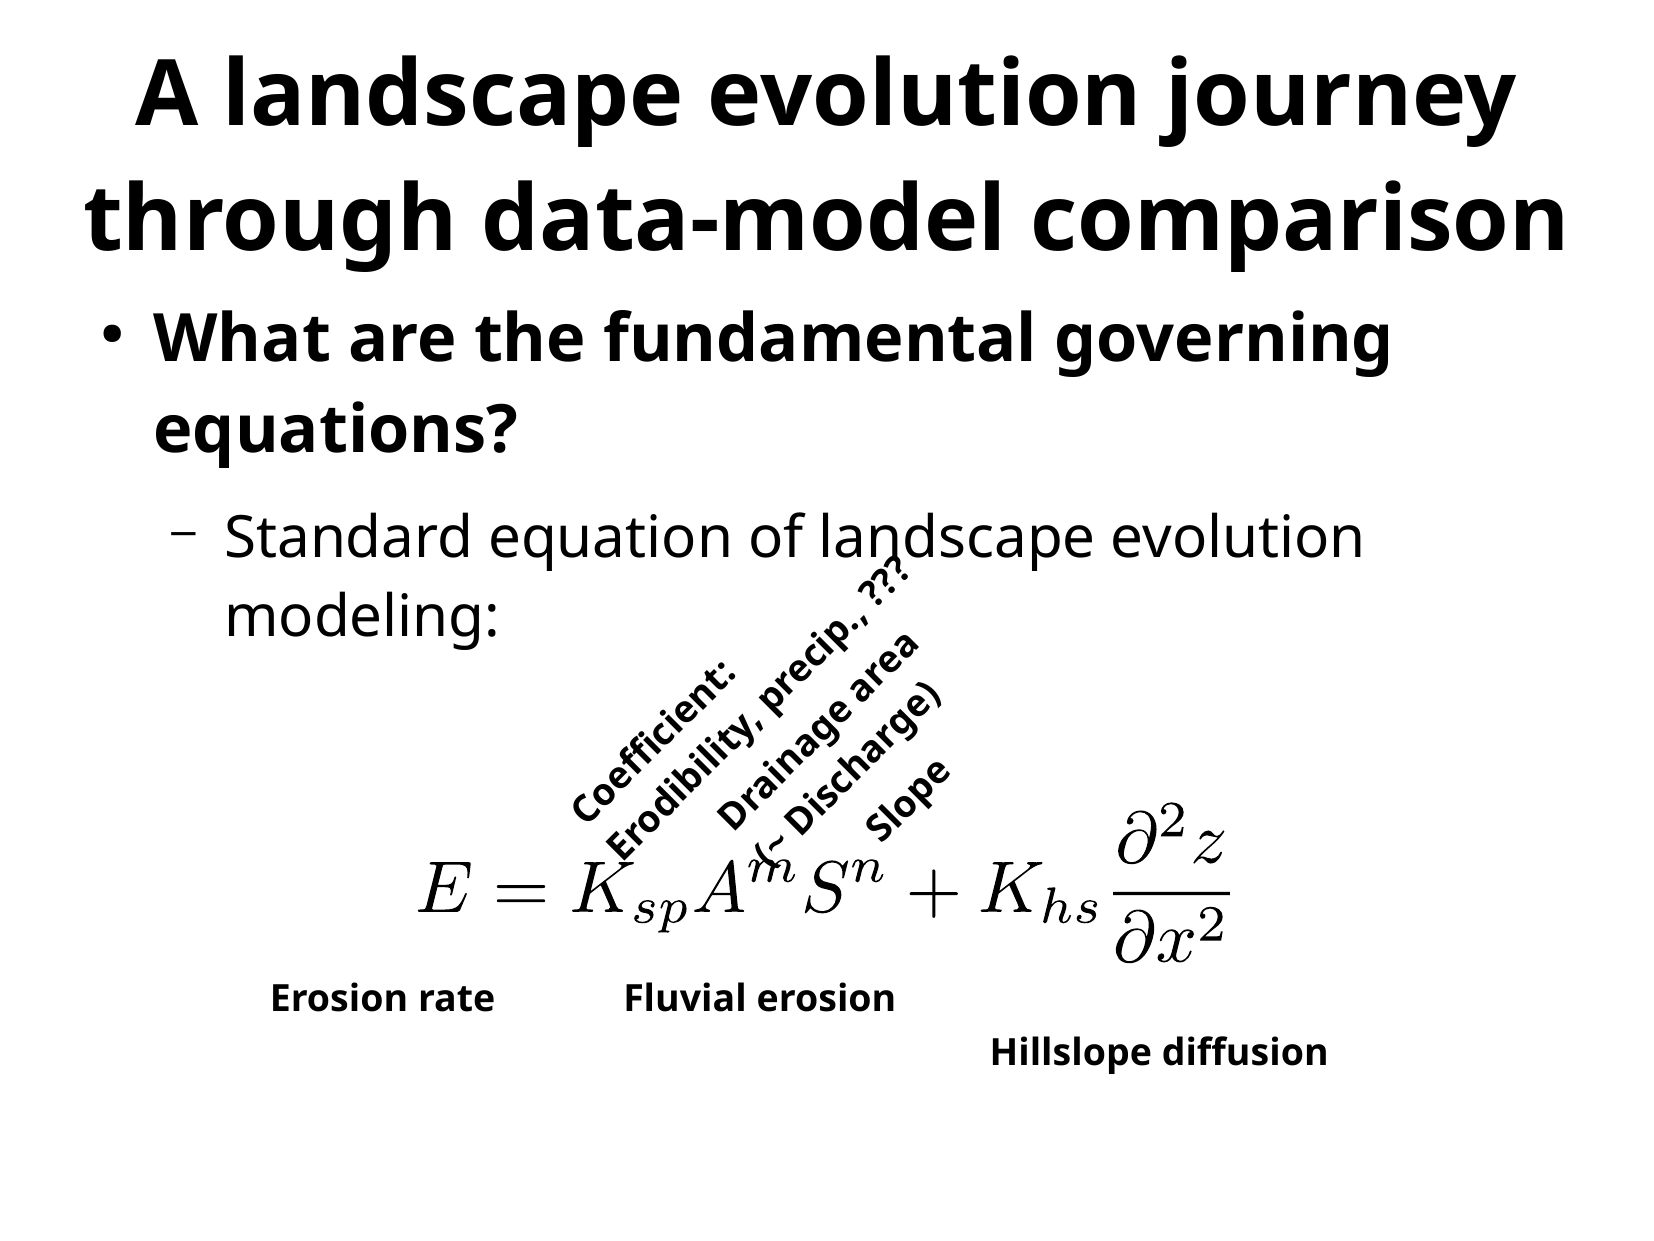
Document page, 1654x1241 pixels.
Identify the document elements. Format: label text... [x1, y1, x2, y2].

text_box Hillslope diffusion [974, 1017, 1308, 1071]
text_box Coefficient: Erodibility, precip., ??? [542, 520, 890, 868]
text_box Fluvial erosion [608, 964, 882, 1018]
text_box [414, 802, 1230, 964]
title A landscape evolution journey through data-model comparison [82, 49, 1571, 257]
text_box [802, 821, 808, 828]
text_box Drainage area (~ Discharge) [689, 625, 938, 874]
text_box Erosion rate [255, 964, 489, 1018]
text_box Slope [837, 735, 962, 859]
list What are the fundamental governing equations? Standard equation of landscape evolution modeling: [82, 290, 1571, 1010]
